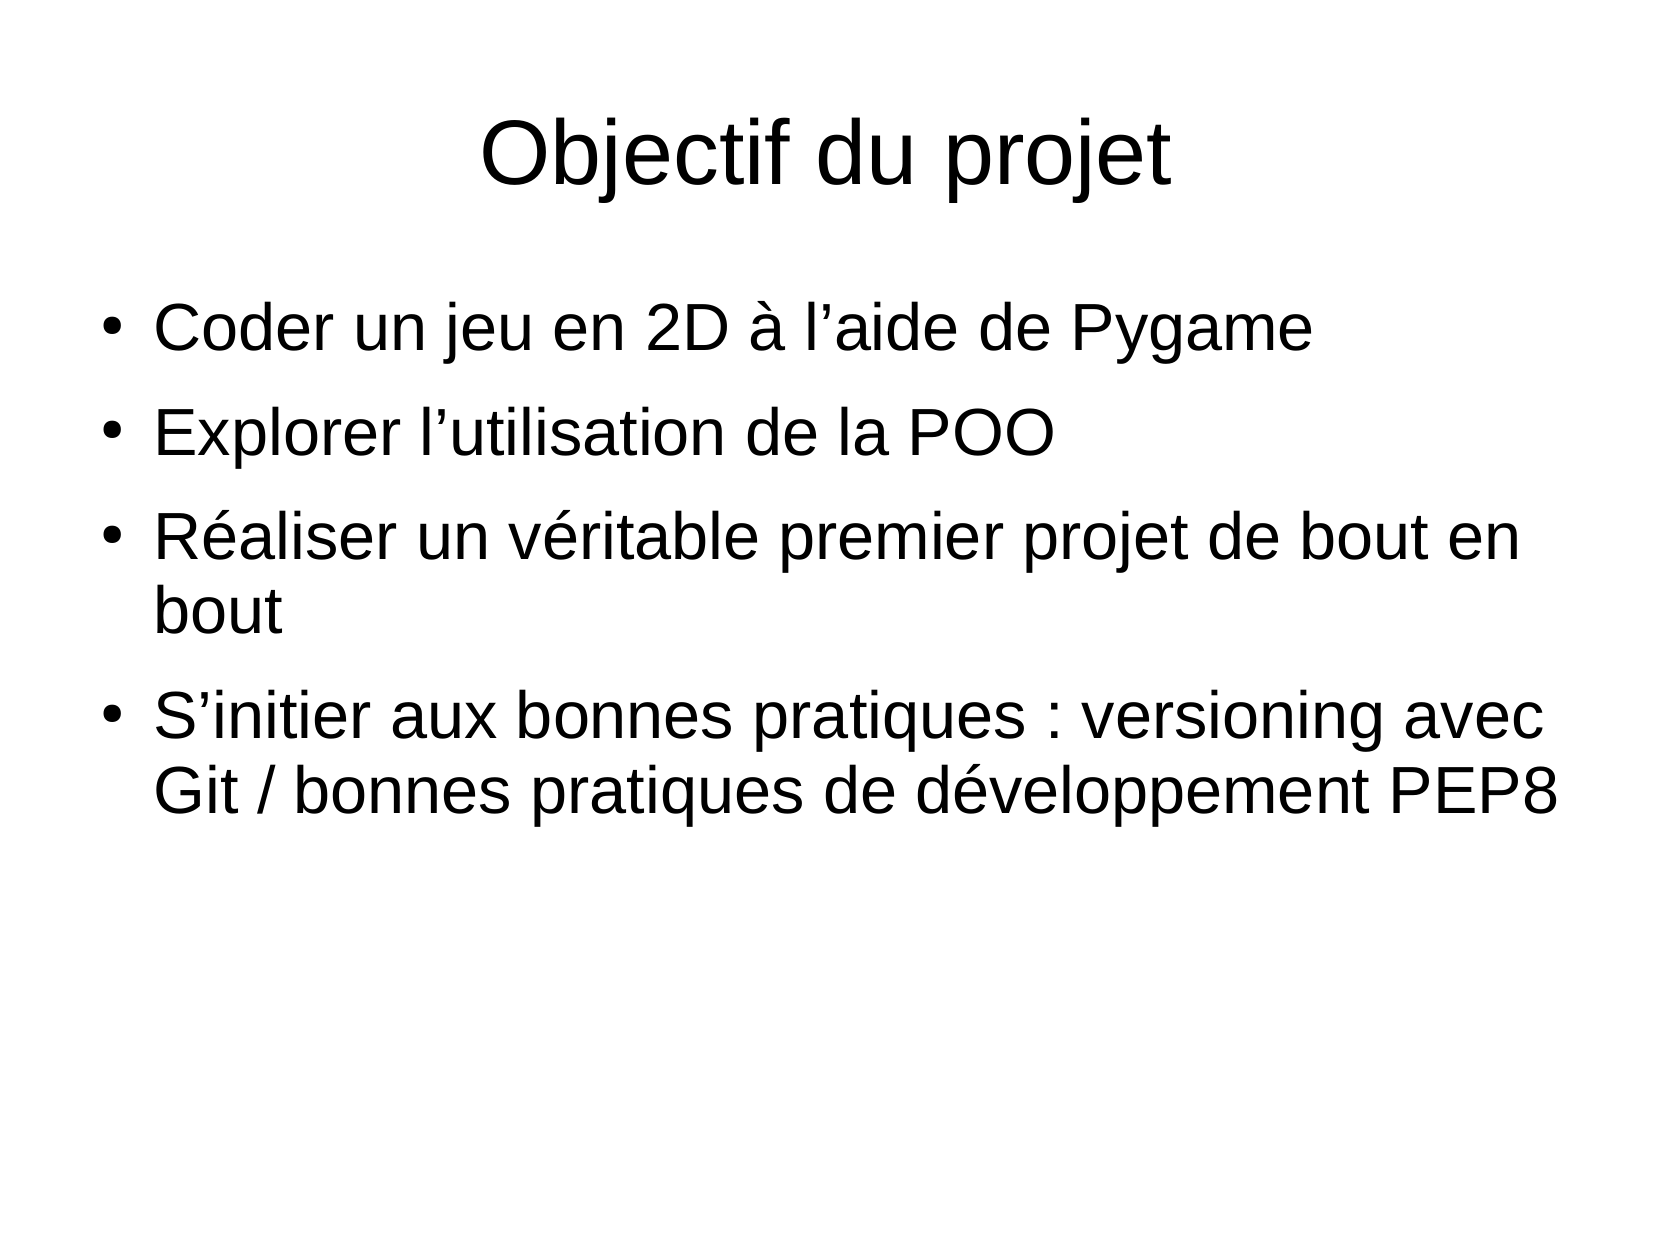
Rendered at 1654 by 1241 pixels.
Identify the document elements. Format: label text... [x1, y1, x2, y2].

list Coder un jeu en 2D à l’aide de Pygame Explorer l’utilisation de la POO Réaliser un véritable premier projet de bout en bout S’initier aux bonnes pratiques : versioning avec Git / bonnes pratiques de développement PEP8 [82, 290, 1571, 1010]
title Objectif du projet [82, 49, 1571, 257]
